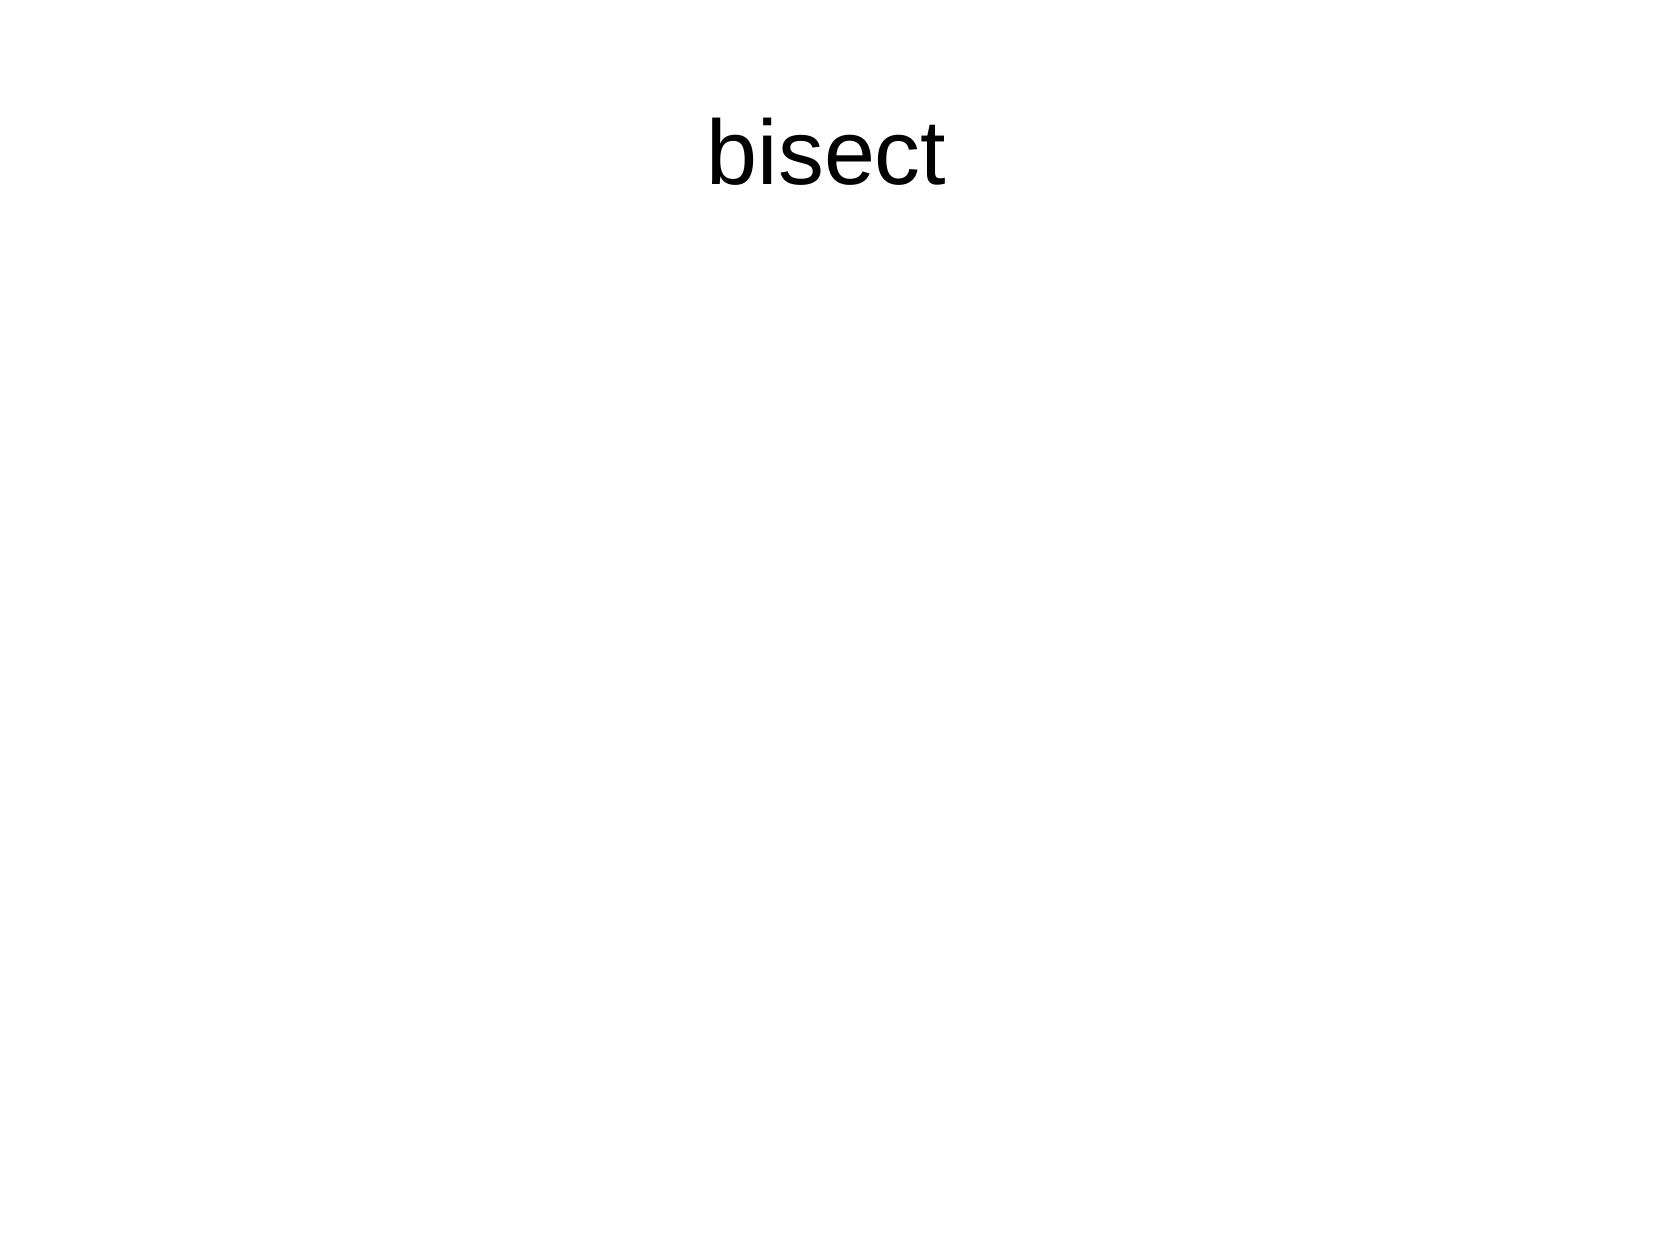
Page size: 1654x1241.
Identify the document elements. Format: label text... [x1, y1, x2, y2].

title bisect [82, 49, 1571, 257]
